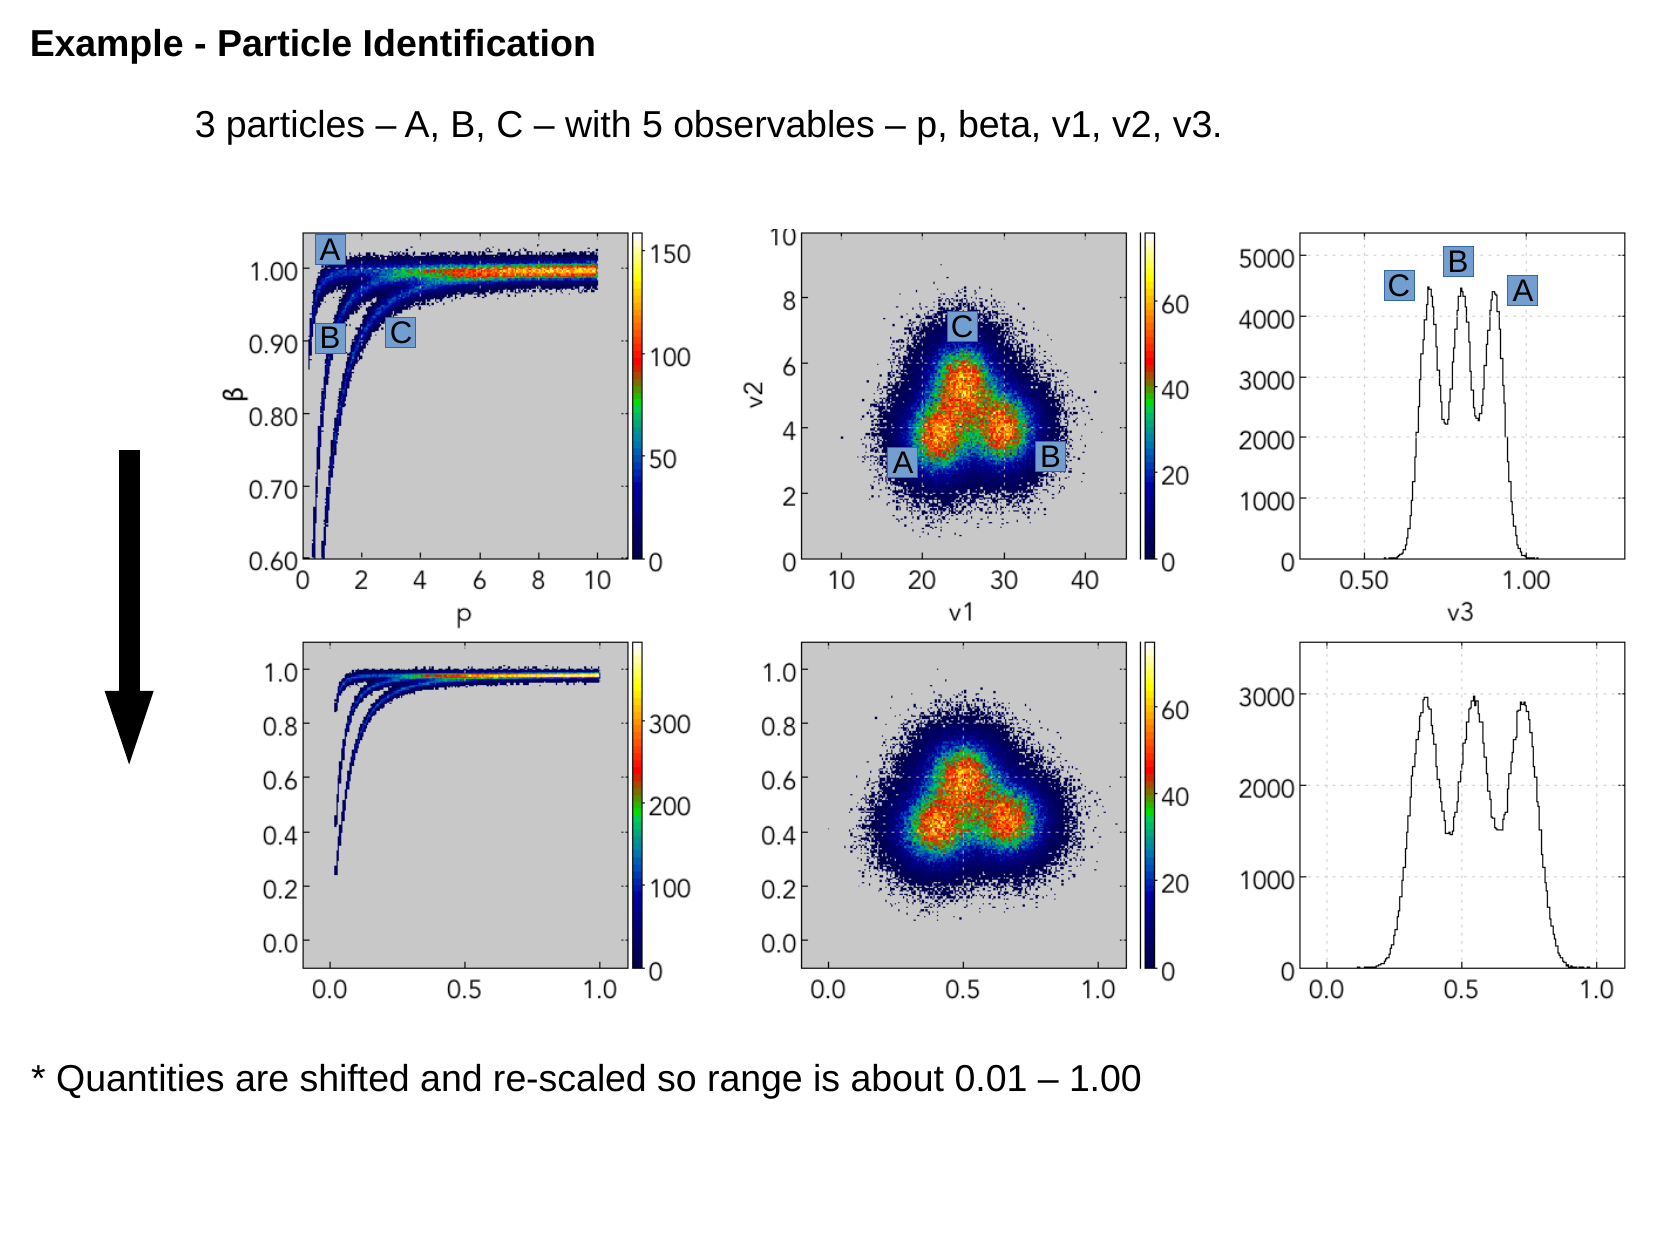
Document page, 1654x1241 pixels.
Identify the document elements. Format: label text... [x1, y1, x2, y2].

text_box A [315, 234, 346, 265]
text_box Example - Particle Identification [15, 15, 612, 72]
text_box * Quantities are shifted and re-scaled so range is about 0.01 – 1.00 [16, 1050, 1160, 1107]
text_box A [887, 447, 918, 478]
text_box C [385, 317, 416, 348]
text_box B [1035, 441, 1066, 472]
text_box B [1443, 246, 1474, 277]
text_box C [1384, 270, 1415, 301]
text_box C [947, 311, 978, 342]
text_box 3 particles – A, B, C – with 5 observables – p, beta, v1, v2, v3. [180, 96, 1240, 154]
text_box A [1507, 275, 1538, 306]
picture [217, 229, 1629, 1010]
text_box B [315, 323, 346, 354]
